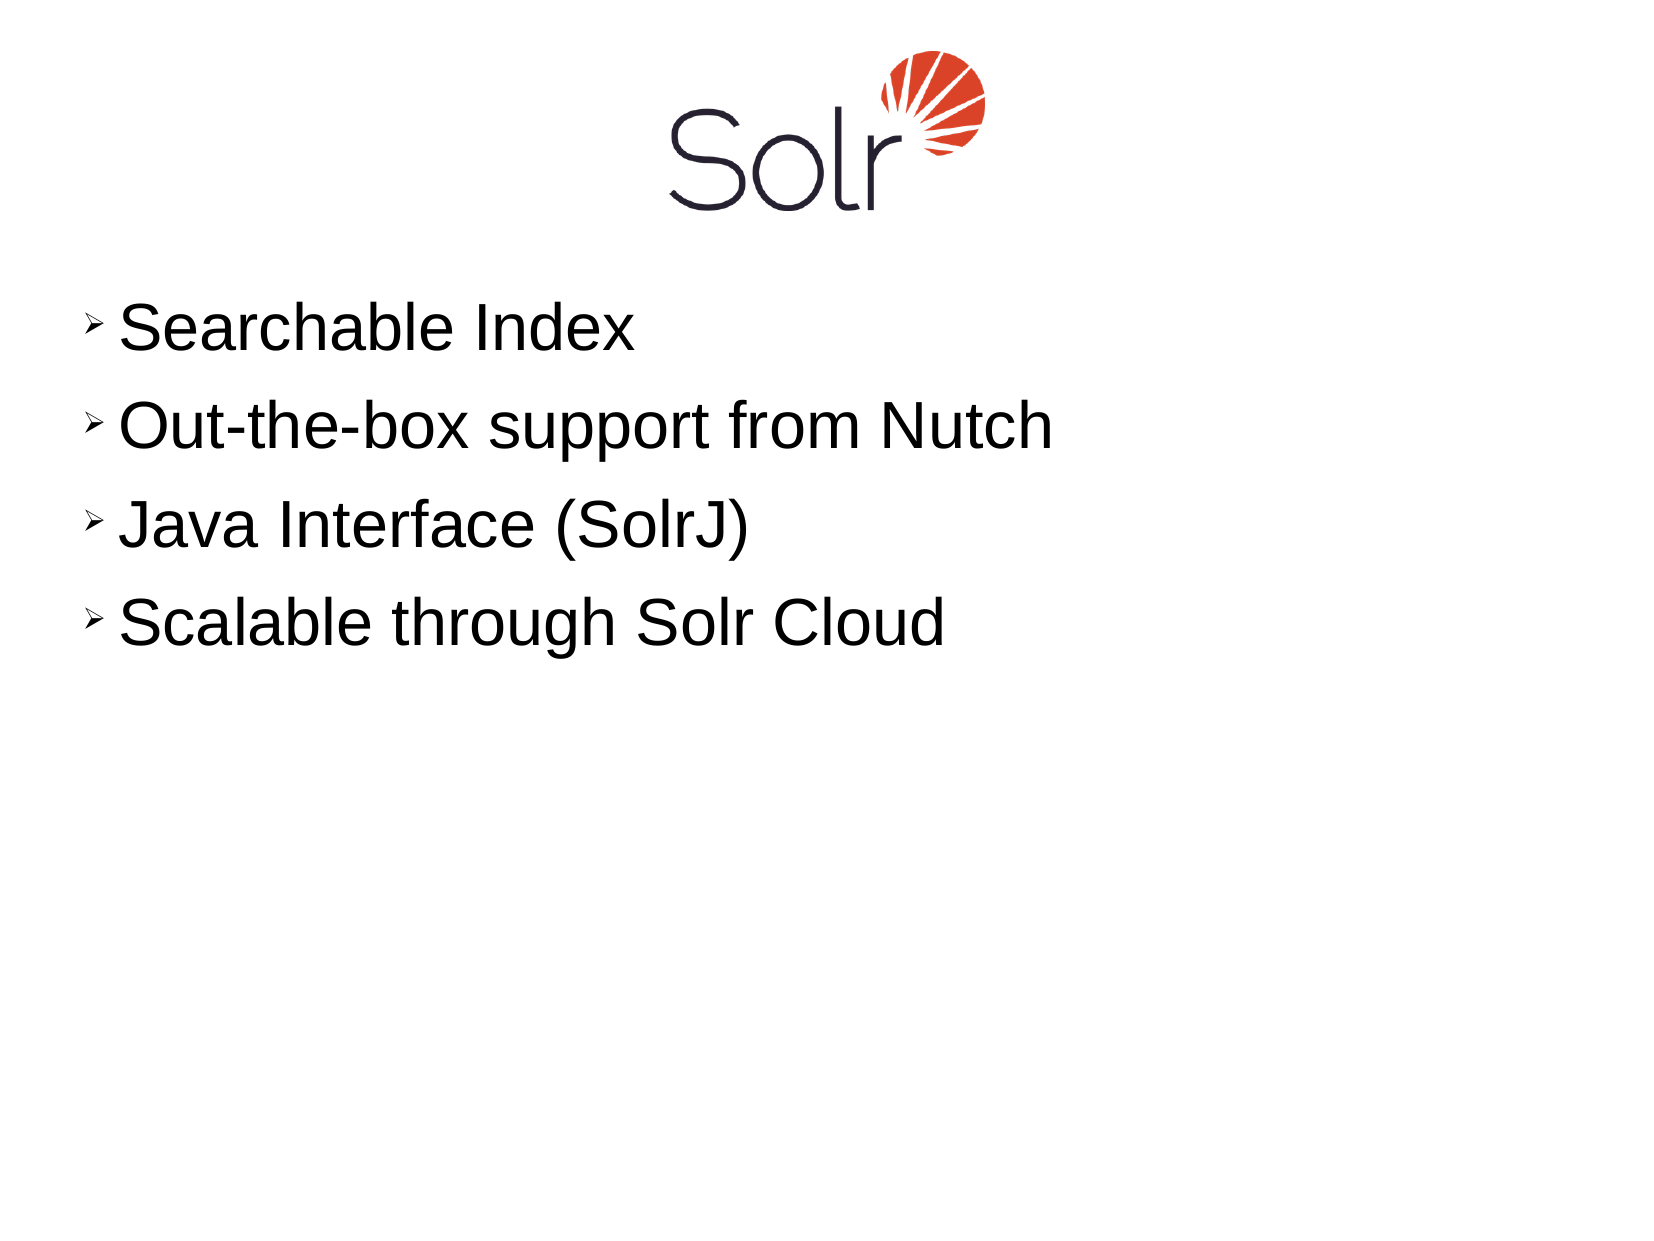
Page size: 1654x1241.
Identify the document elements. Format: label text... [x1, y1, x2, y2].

picture [669, 51, 985, 211]
subtitle Searchable Index Out-the-box support from Nutch Java Interface (SolrJ) Scalable through Solr Cloud [82, 290, 1571, 1010]
